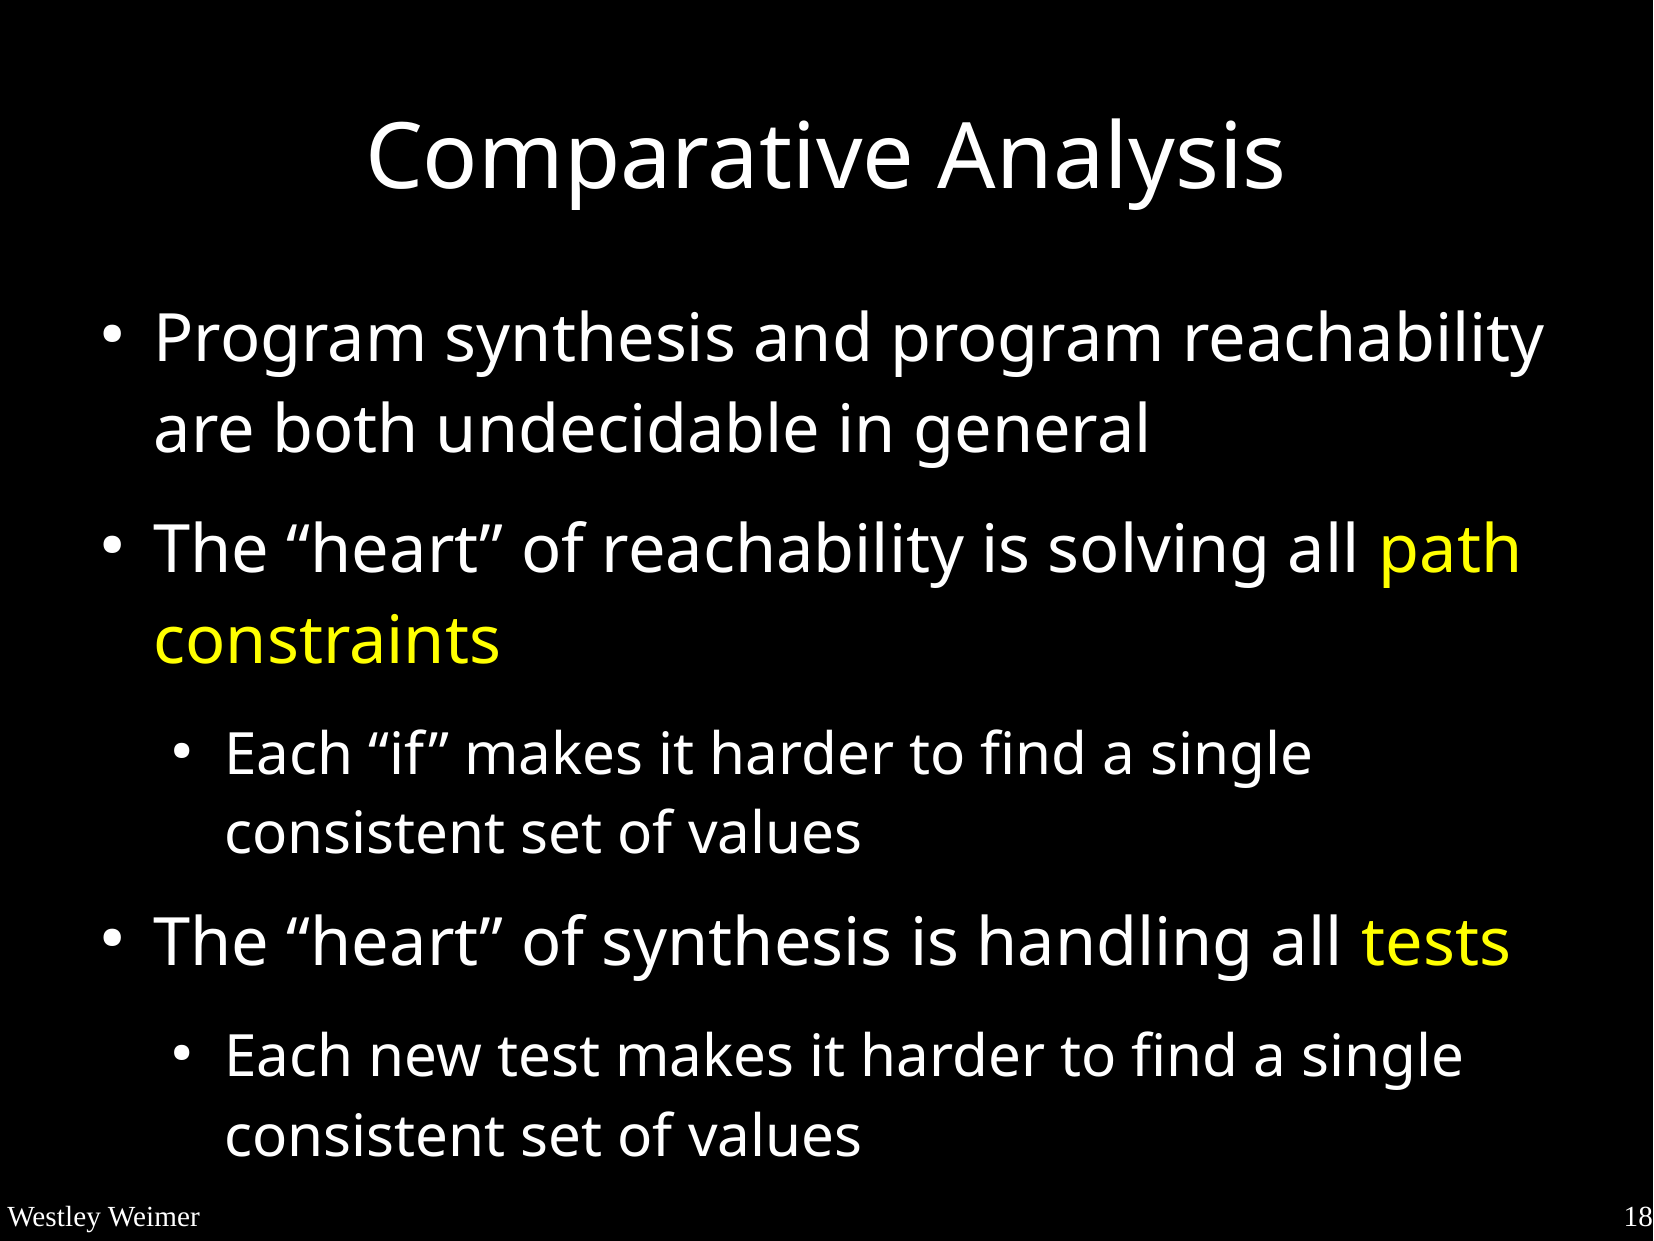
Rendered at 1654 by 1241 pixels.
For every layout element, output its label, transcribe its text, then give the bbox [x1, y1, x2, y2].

title Comparative Analysis [82, 49, 1571, 257]
list Program synthesis and program reachability are both undecidable in general The “heart” of reachability is solving all path constraints Each “if” makes it harder to find a single consistent set of values The “heart” of synthesis is handling all tests Each new test makes it harder to find a single consistent set of values [82, 290, 1571, 1109]
